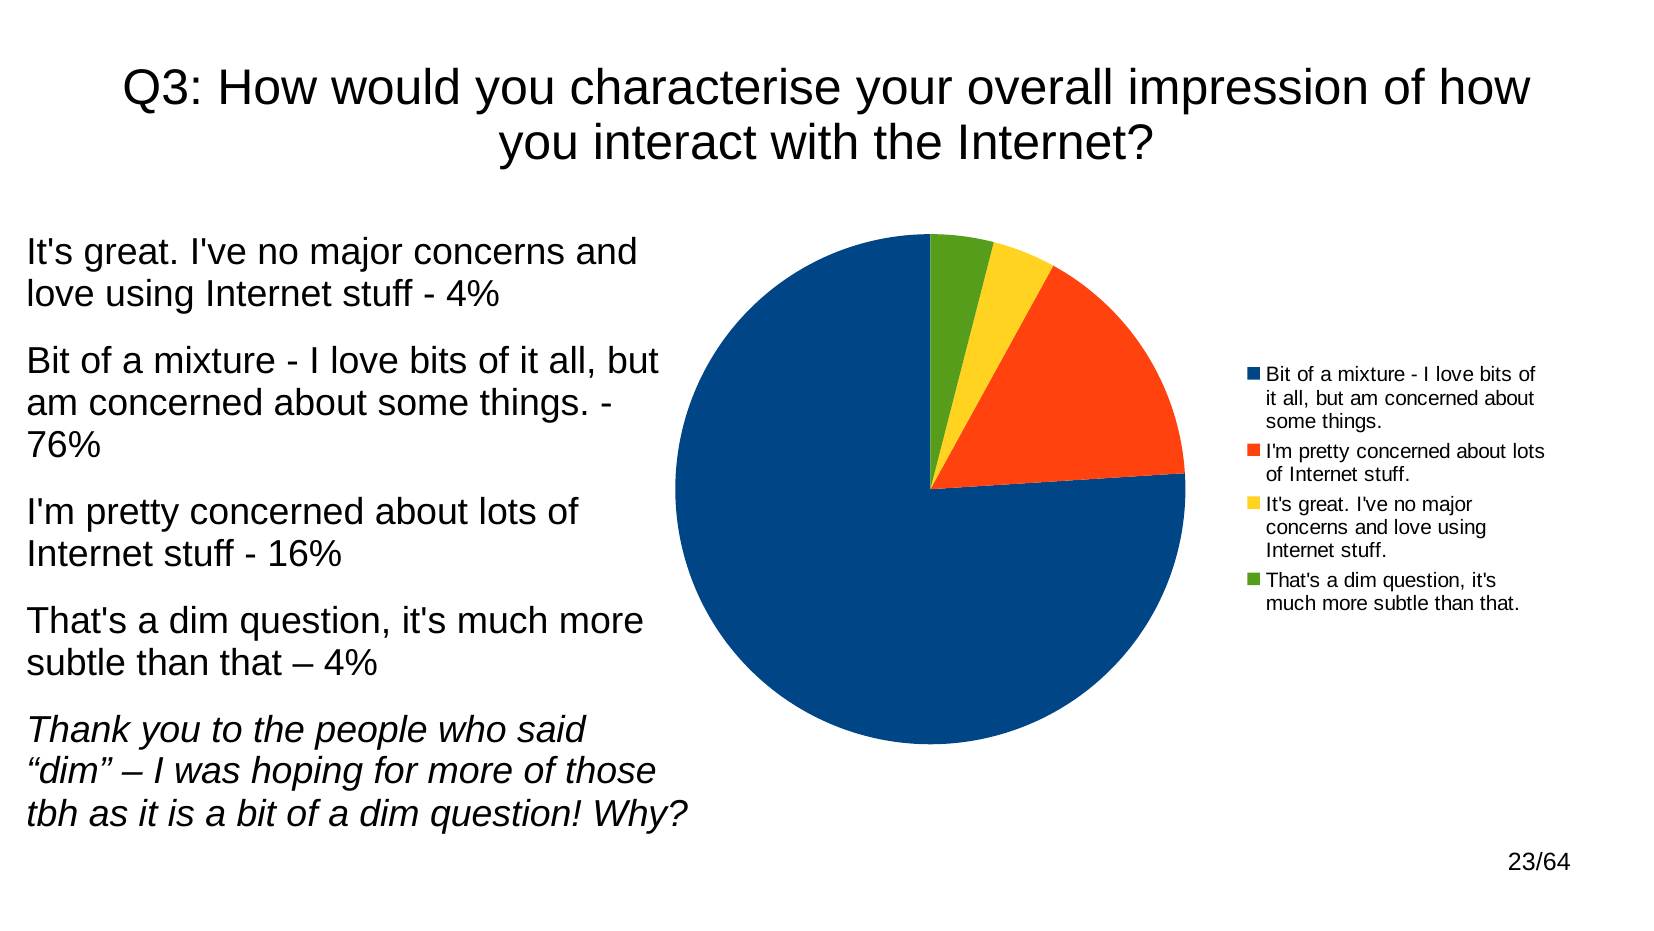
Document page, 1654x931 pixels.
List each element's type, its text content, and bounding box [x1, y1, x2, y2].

title Q3: How would you characterise your overall impression of how you interact with the Internet? [82, 37, 1571, 193]
chart [709, 223, 1565, 755]
text_box It's great. I've no major concerns and love using Internet stuff - 4% Bit of a mixture - I love bits of it all, but am concerned about some things. - 76% I'm pretty concerned about lots of Internet stuff - 16% That's a dim question, it's much more subtle than that – 4% Thank you to the people who said “dim” – I was hoping for more of those tbh as it is a bit of a dim question! Why? [11, 223, 709, 926]
